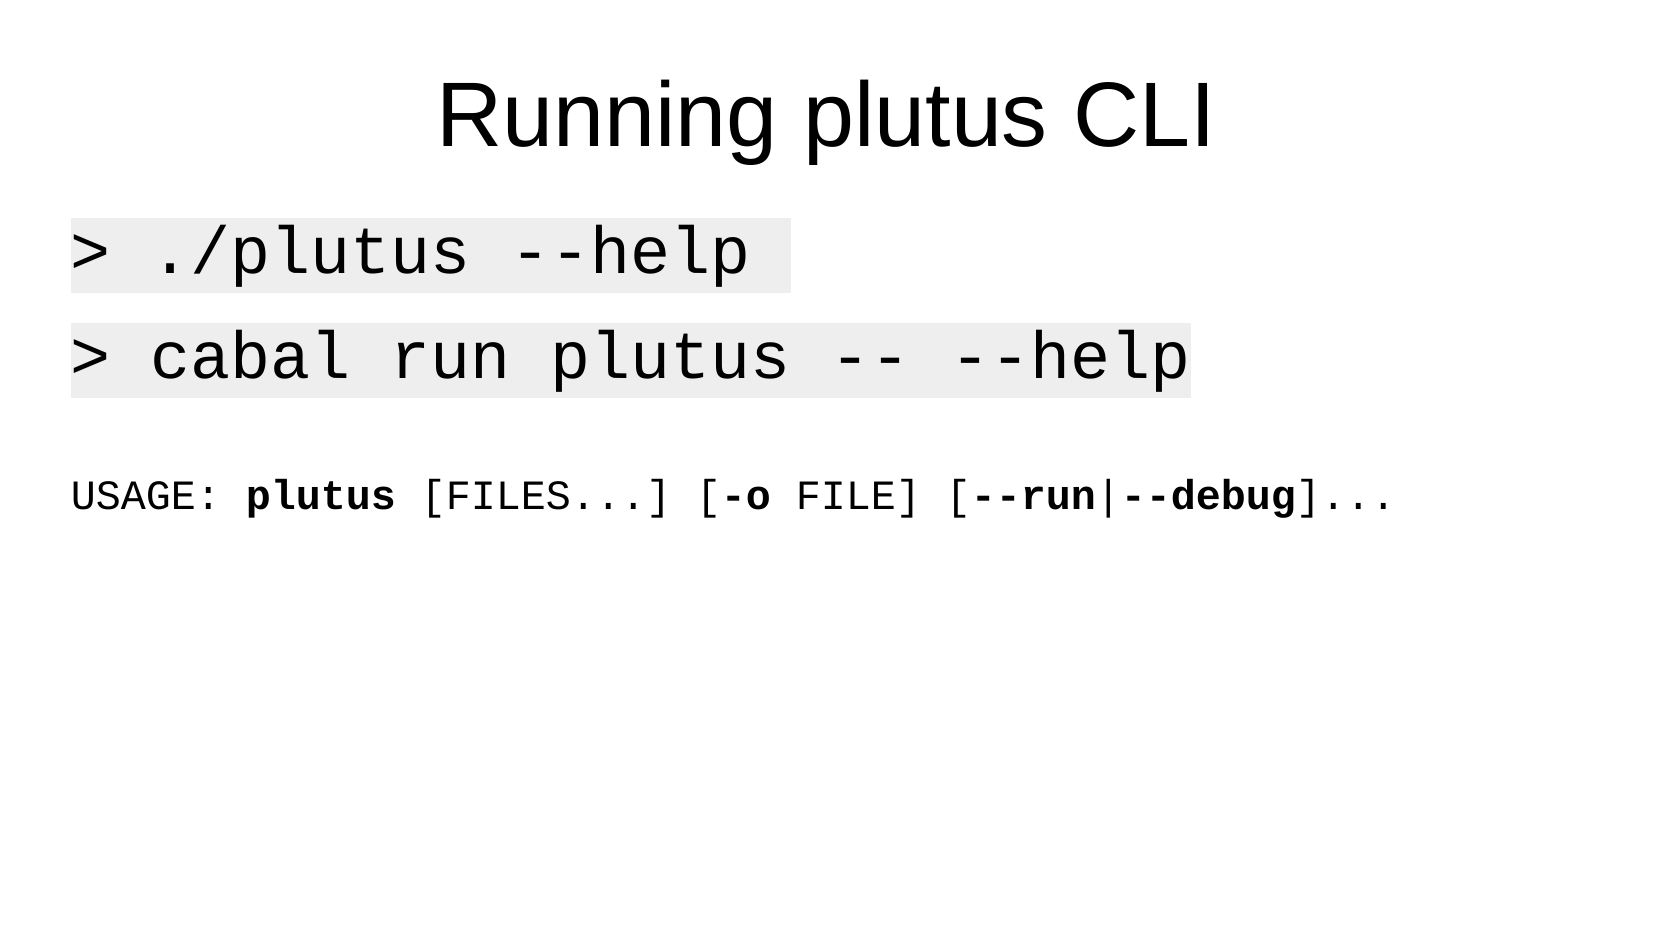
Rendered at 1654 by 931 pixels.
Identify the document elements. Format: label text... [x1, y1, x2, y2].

list > ./plutus --help > cabal run plutus -- --help USAGE: plutus [FILES...] [-o FILE] [--run|--debug]... [0, 217, 1654, 758]
title Running plutus CLI [82, 37, 1571, 193]
